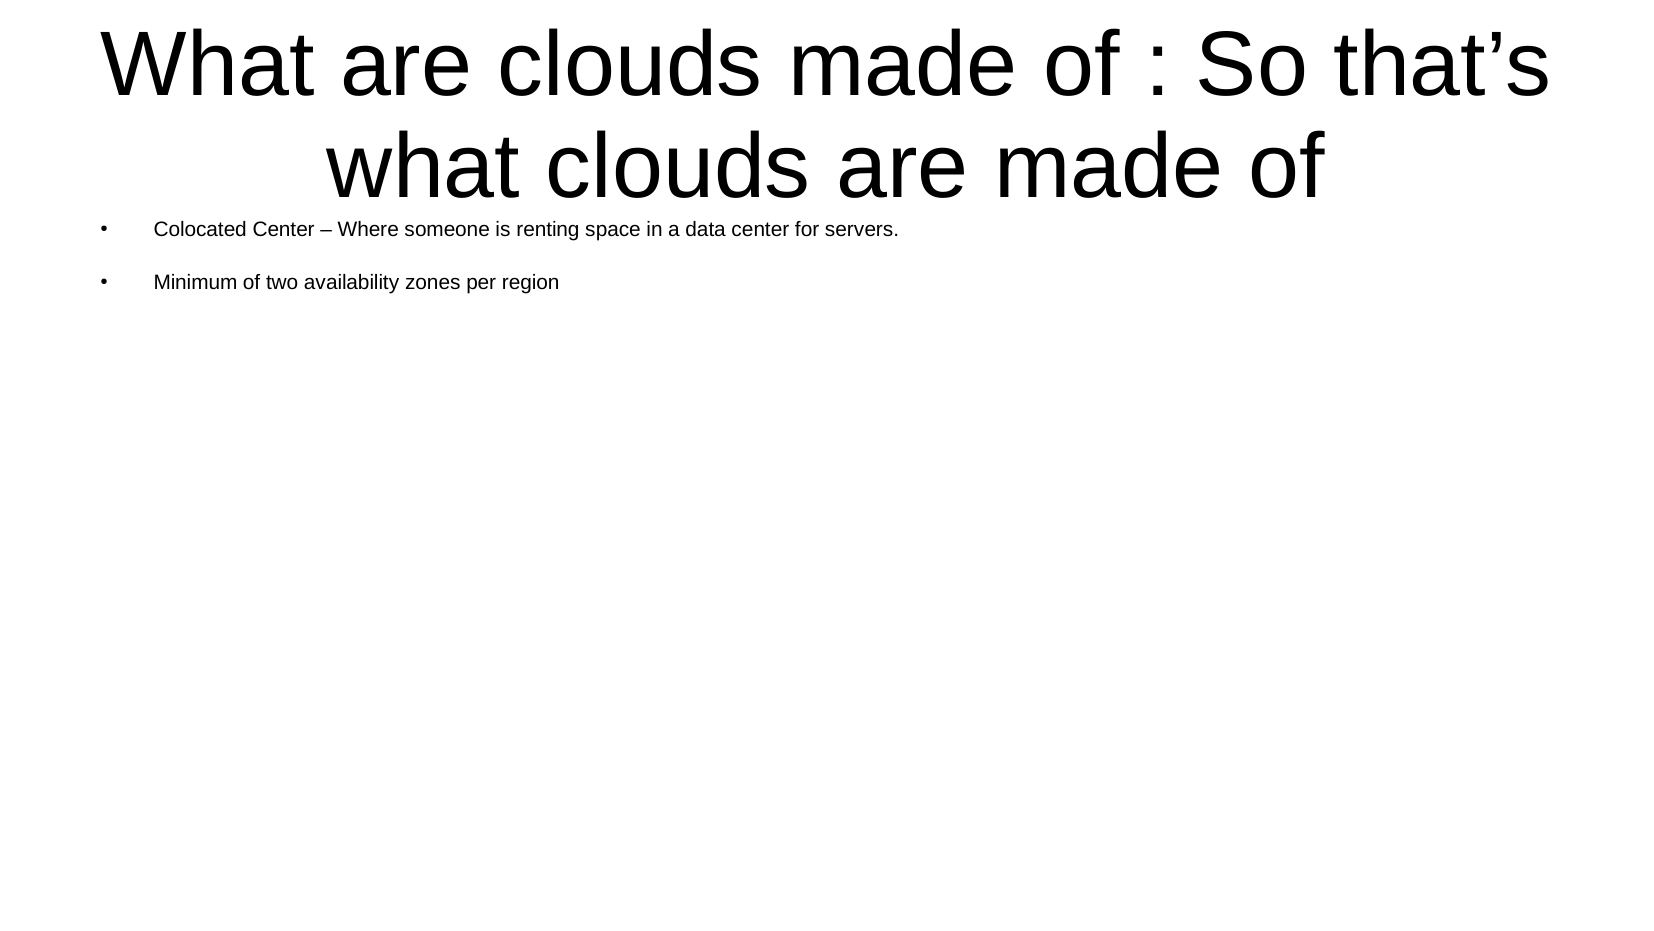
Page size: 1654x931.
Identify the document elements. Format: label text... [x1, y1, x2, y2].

list Colocated Center – Where someone is renting space in a data center for servers. Minimum of two availability zones per region [82, 217, 1621, 901]
title What are clouds made of : So that’s what clouds are made of [82, 12, 1571, 217]
